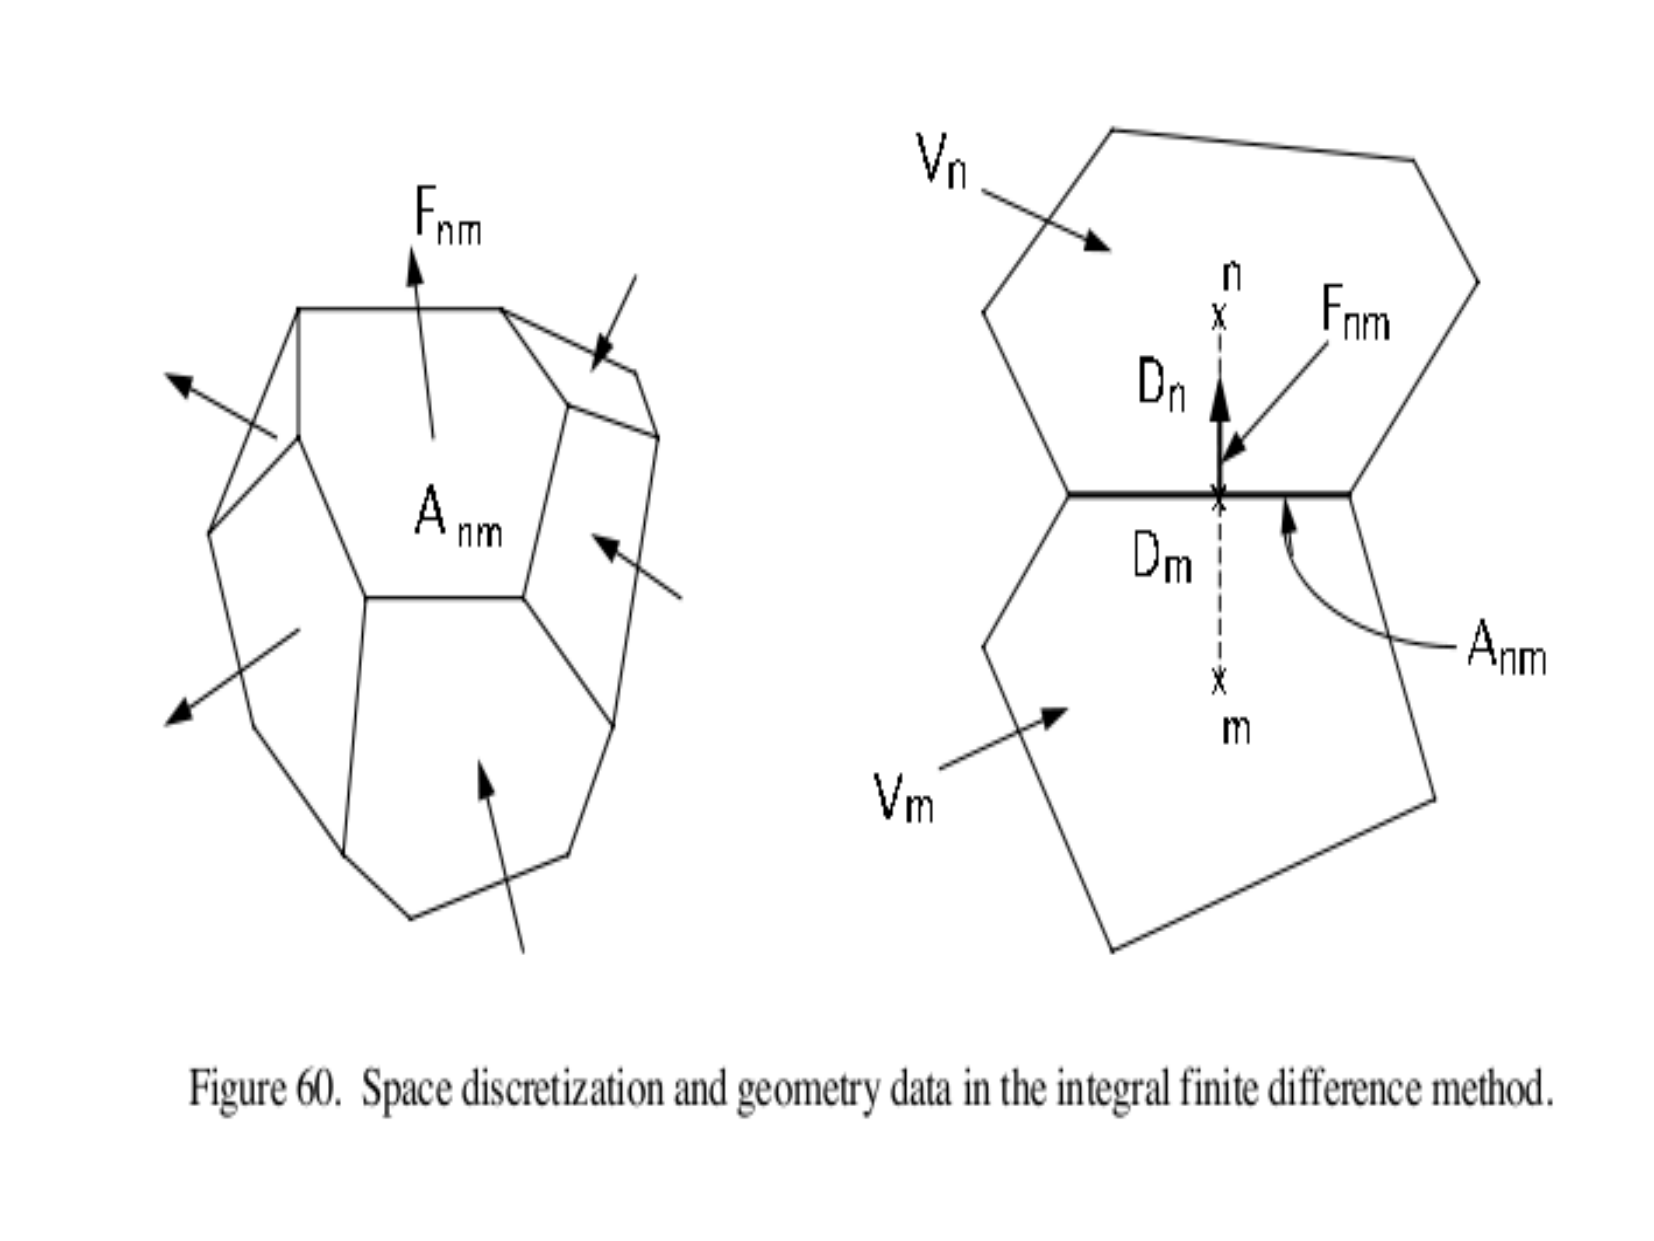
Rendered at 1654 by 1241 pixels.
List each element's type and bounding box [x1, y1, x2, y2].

picture [59, 88, 1595, 1152]
